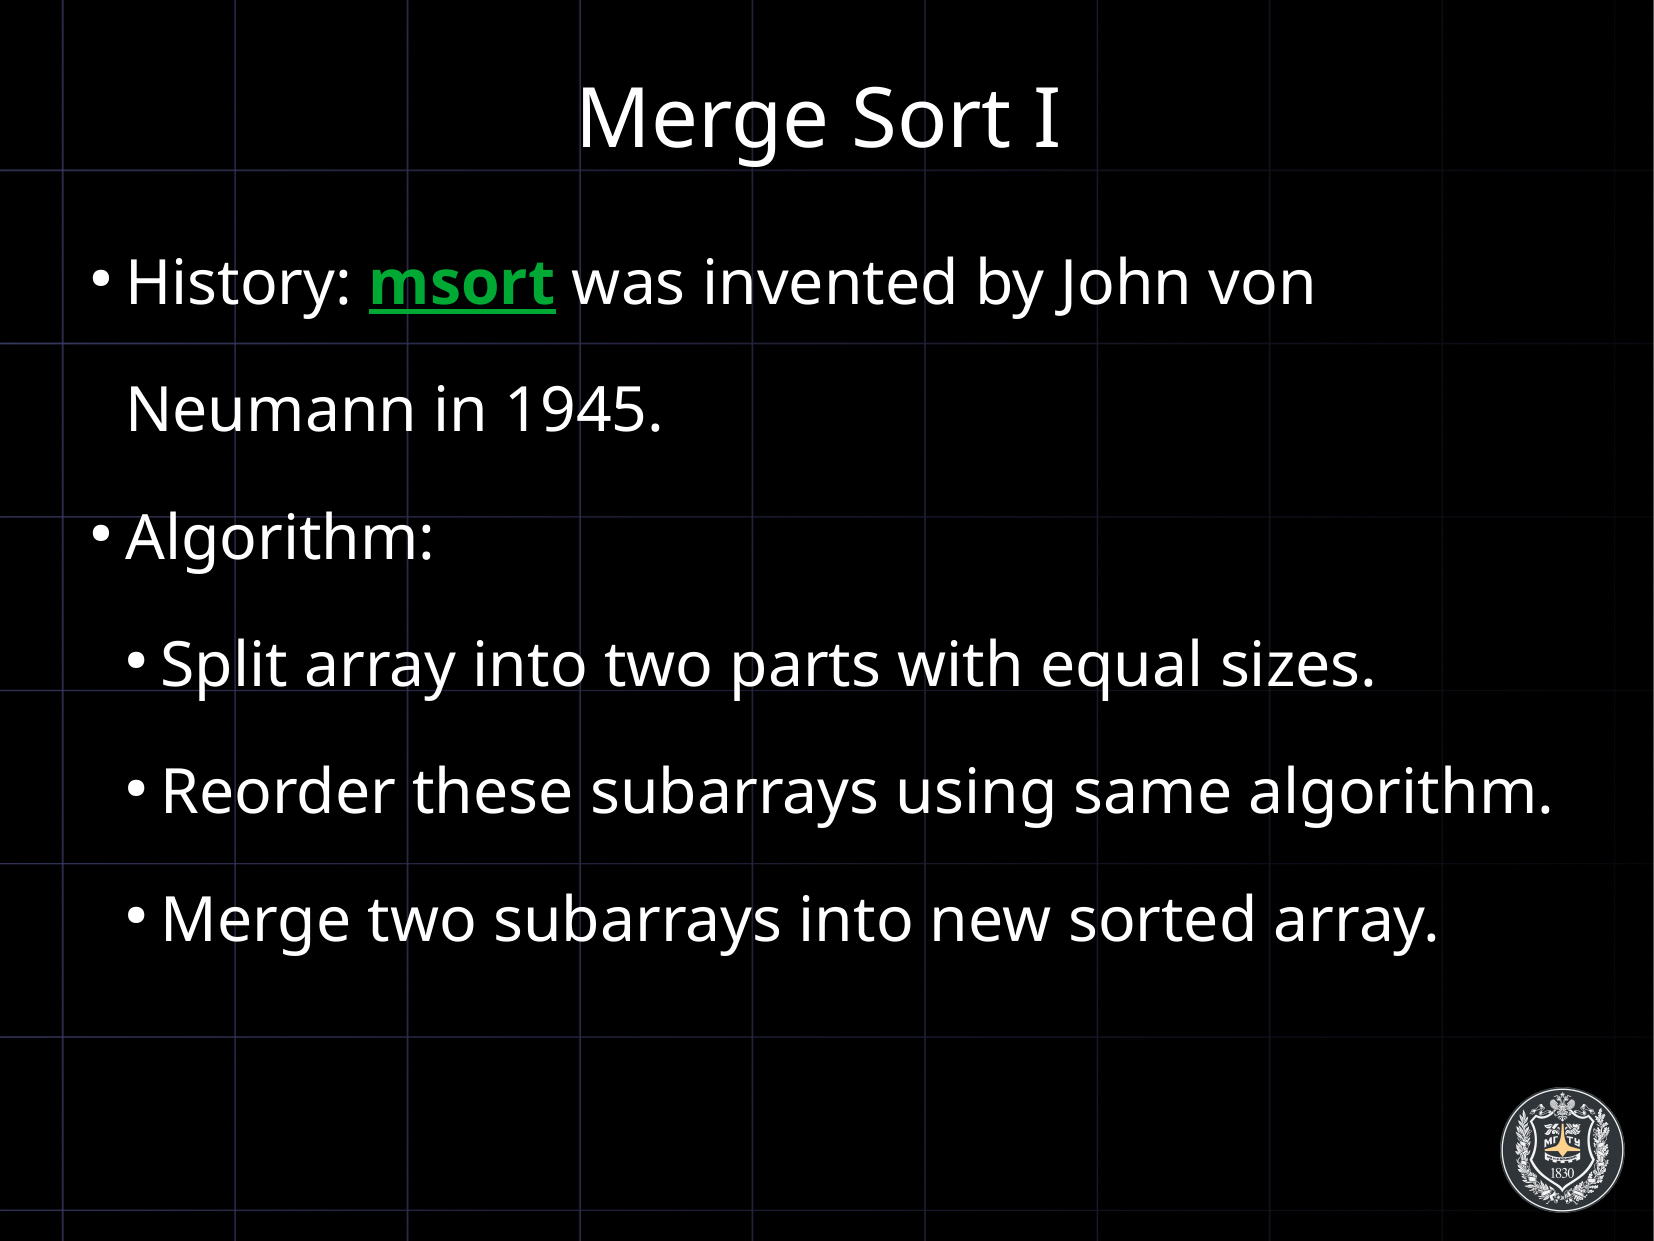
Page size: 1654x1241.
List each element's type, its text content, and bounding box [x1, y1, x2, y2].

picture [0, 0, 1654, 1241]
text_box History: msort was invented by John von Neumann in 1945. Algorithm: Split array into two parts with equal sizes. Reorder these subarrays using same algorithm. Merge two subarrays into new sorted array. [75, 187, 1576, 1140]
title Merge Sort I [75, 37, 1564, 187]
